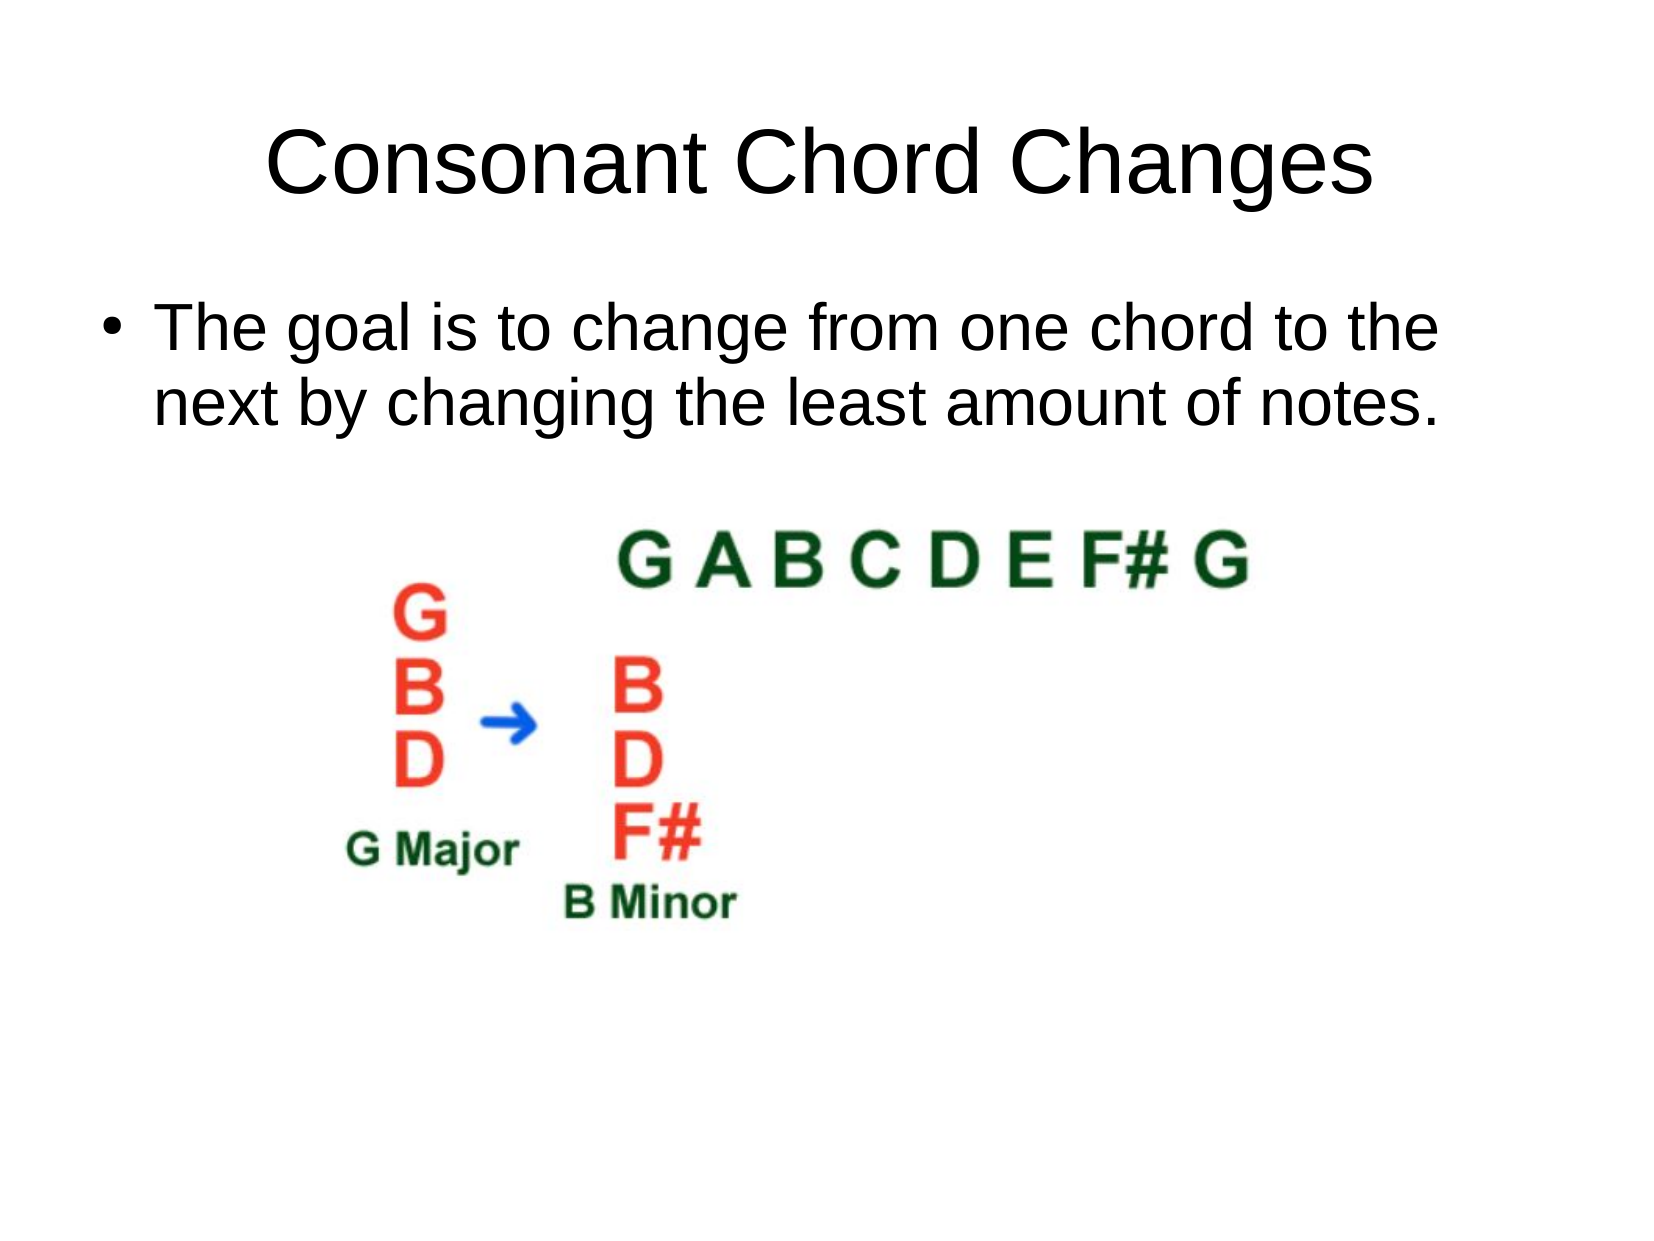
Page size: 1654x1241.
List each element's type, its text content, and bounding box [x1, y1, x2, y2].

list The goal is to change from one chord to the next by changing the least amount of notes. [82, 290, 1571, 1109]
picture [318, 505, 1270, 945]
title Consonant Chord Changes [76, 58, 1565, 266]
